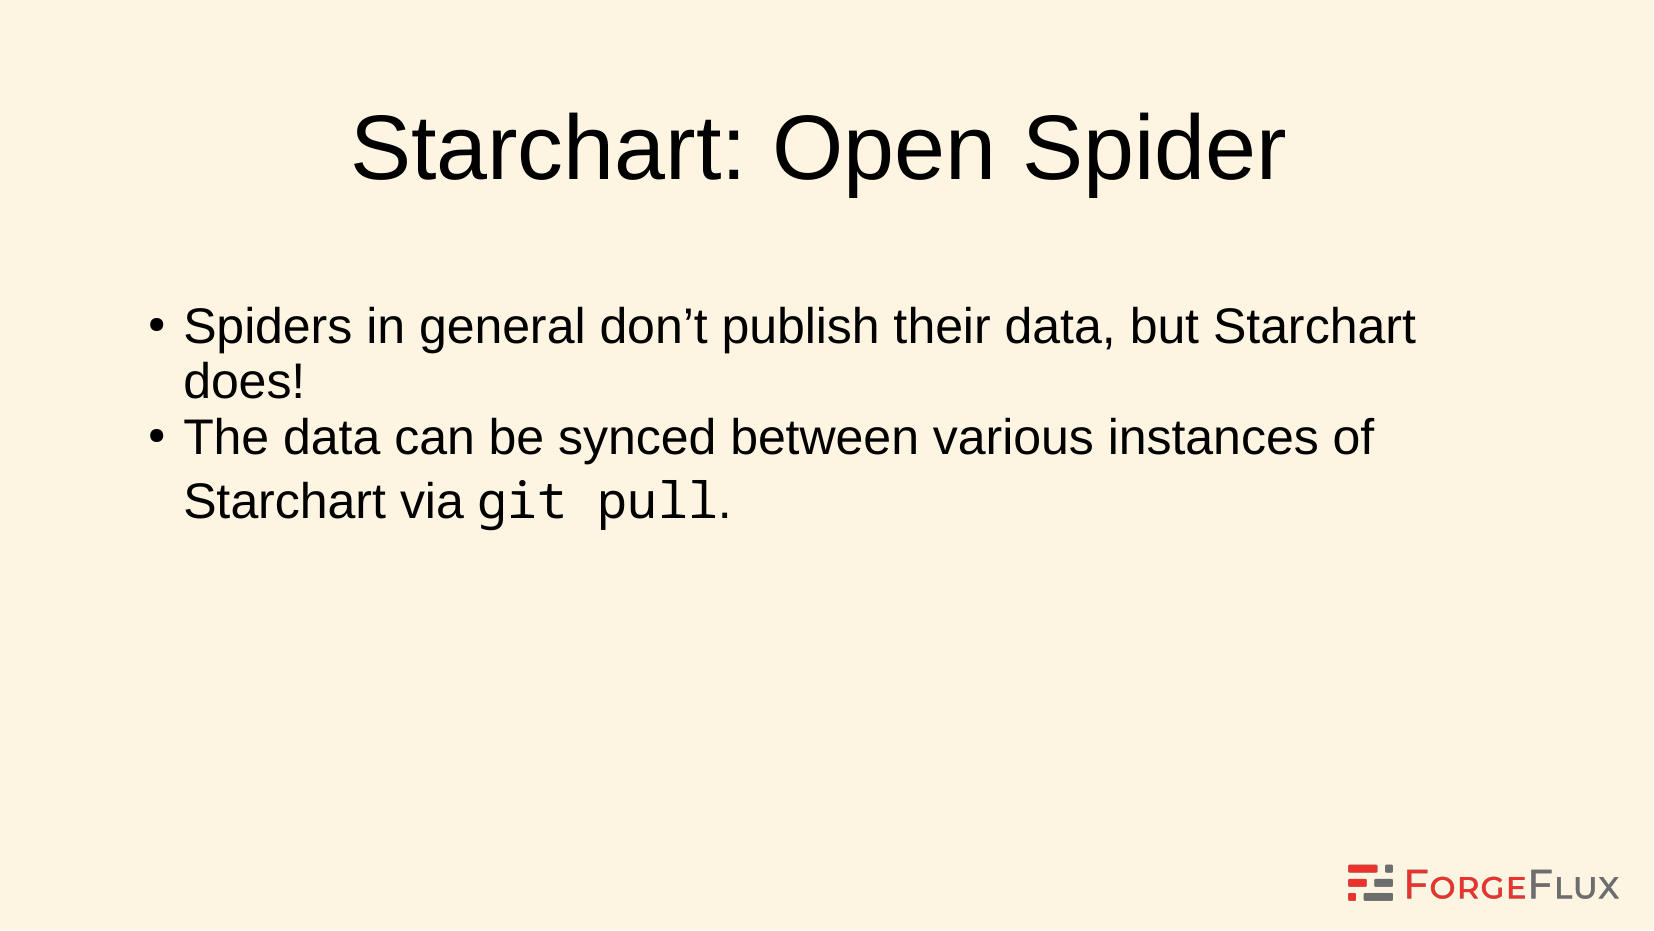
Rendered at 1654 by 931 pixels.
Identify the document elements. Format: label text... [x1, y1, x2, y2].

title Starchart: Open Spider [75, 70, 1564, 226]
picture [1317, 824, 1651, 931]
text_box Spiders in general don’t publish their data, but Starchart does! The data can be synced between various instances of Starchart via git pull. [133, 290, 1521, 640]
